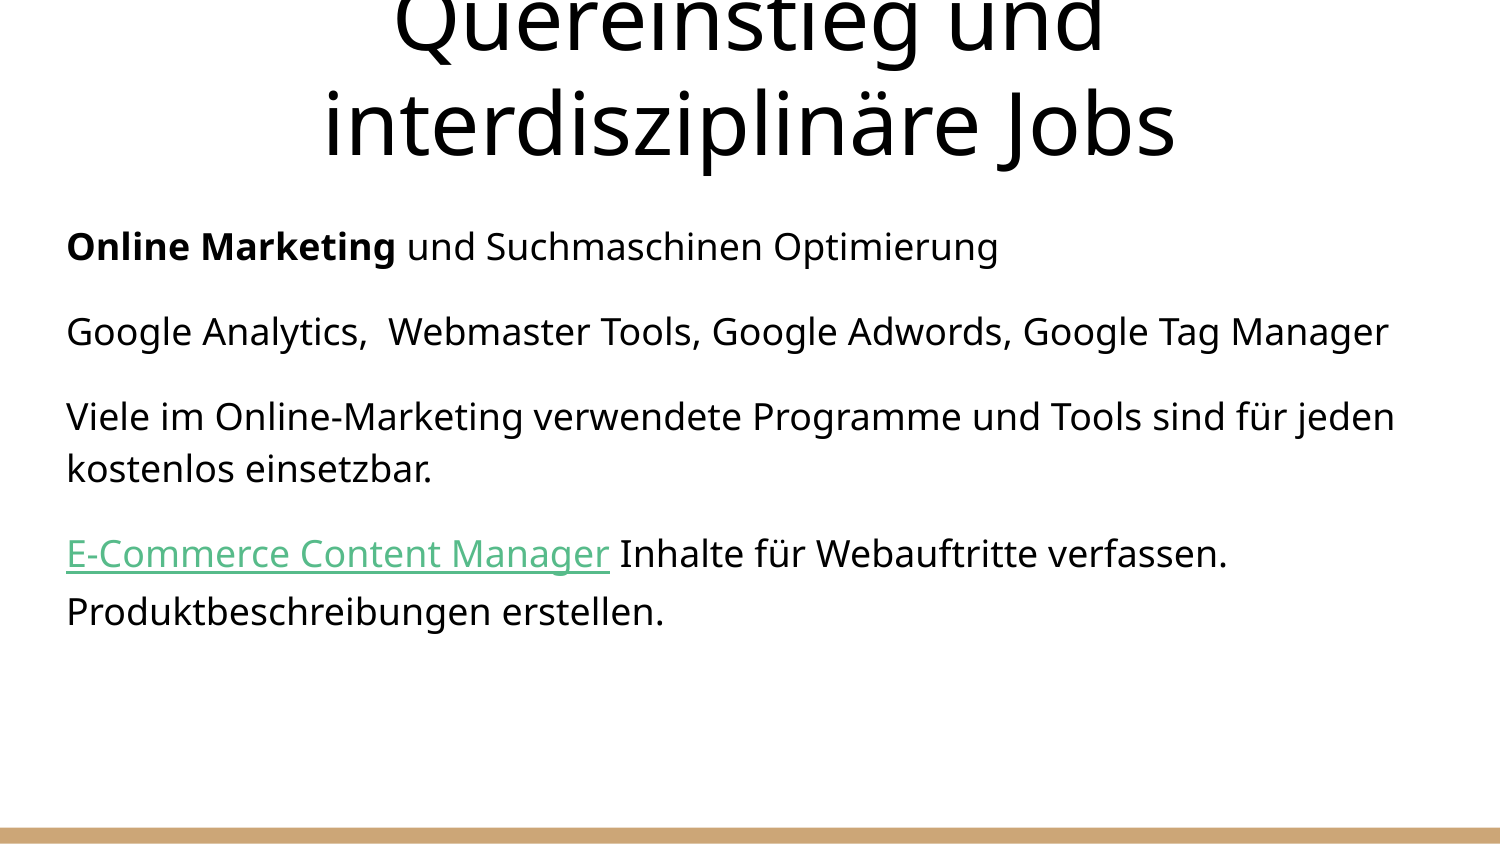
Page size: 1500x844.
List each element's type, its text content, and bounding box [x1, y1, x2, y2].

list Online Marketing und Suchmaschinen Optimierung Google Analytics, Webmaster Tools, Google Adwords, Google Tag Manager Viele im Online-Marketing verwendete Programme und Tools sind für jeden kostenlos einsetzbar. E-Commerce Content Manager Inhalte für Webauftritte verfassen. Produktbeschreibungen erstellen. [51, 200, 1449, 752]
title Quereinstieg und interdisziplinäre Jobs [51, 51, 1449, 189]
